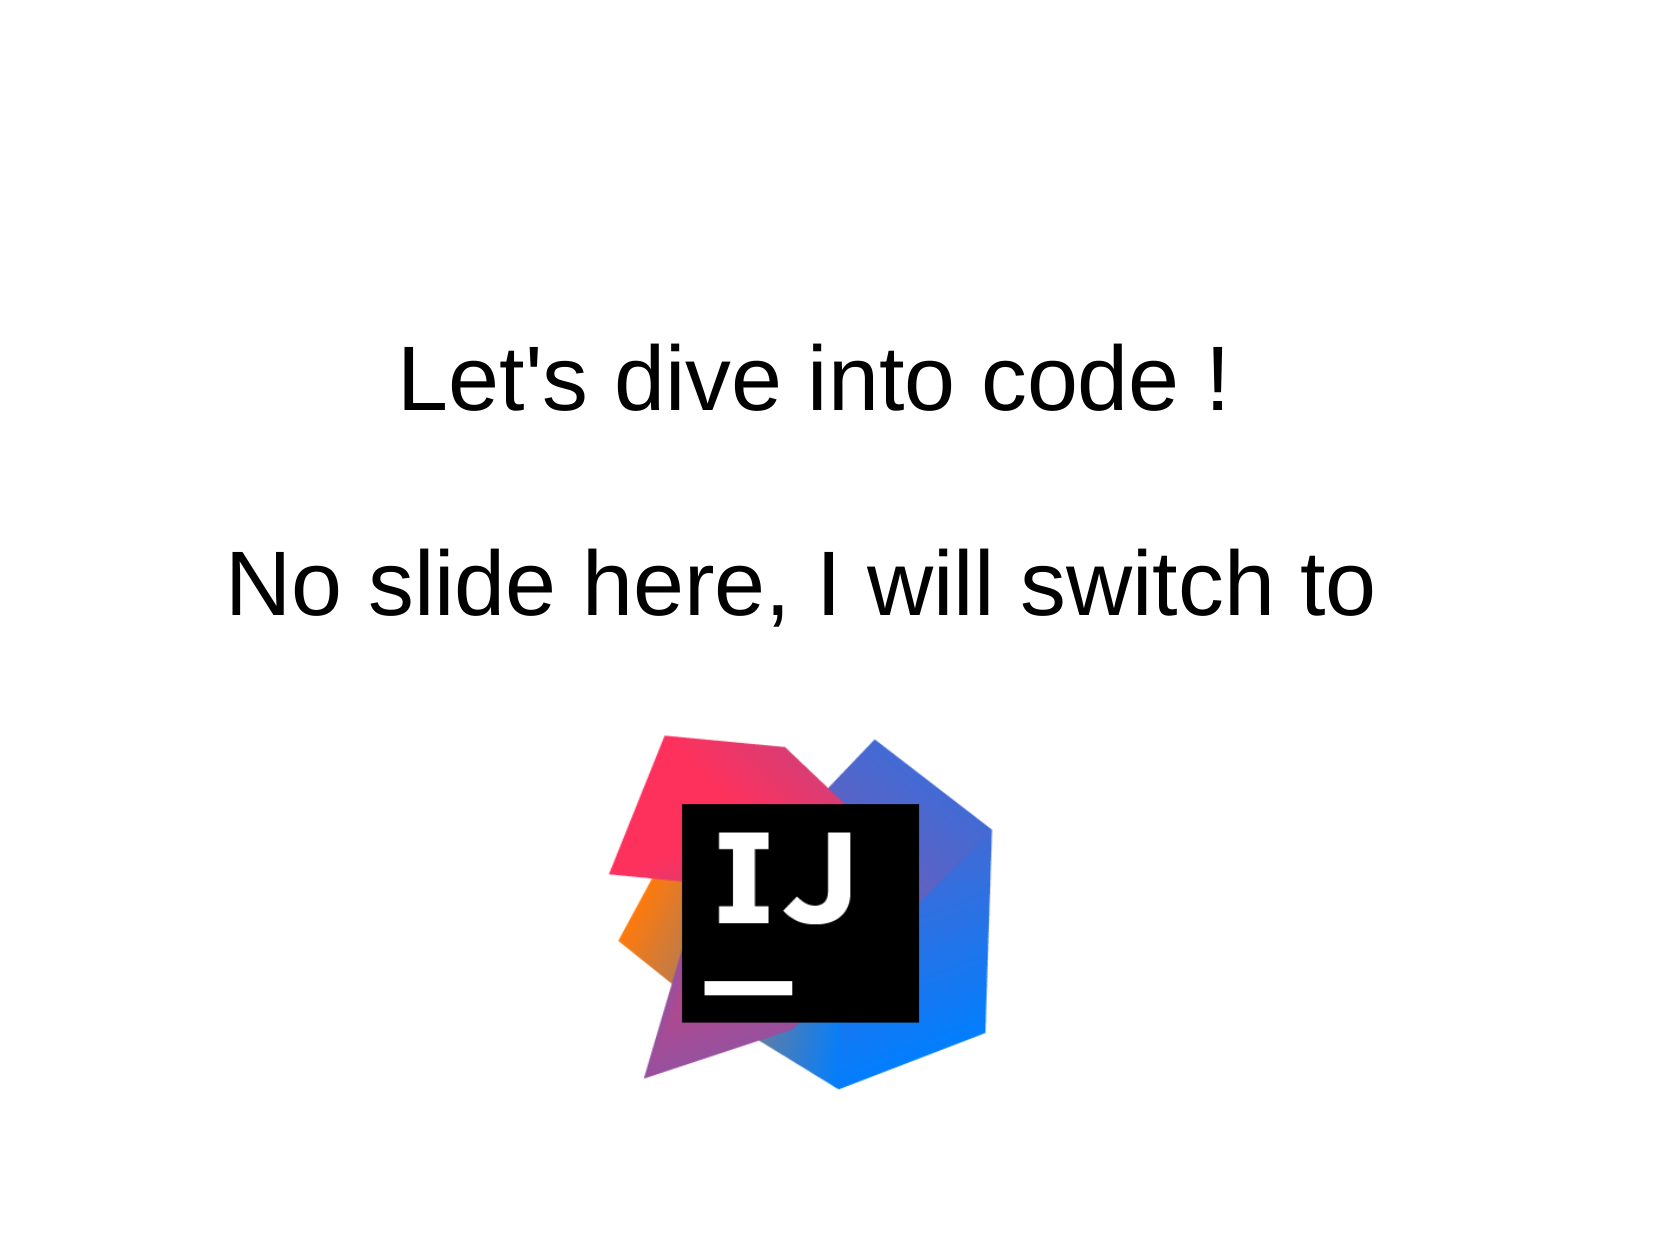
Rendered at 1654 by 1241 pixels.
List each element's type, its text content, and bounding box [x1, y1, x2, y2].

picture [566, 696, 1040, 1133]
title Let's dive into code ! No slide here, I will switch to [70, 194, 1559, 768]
